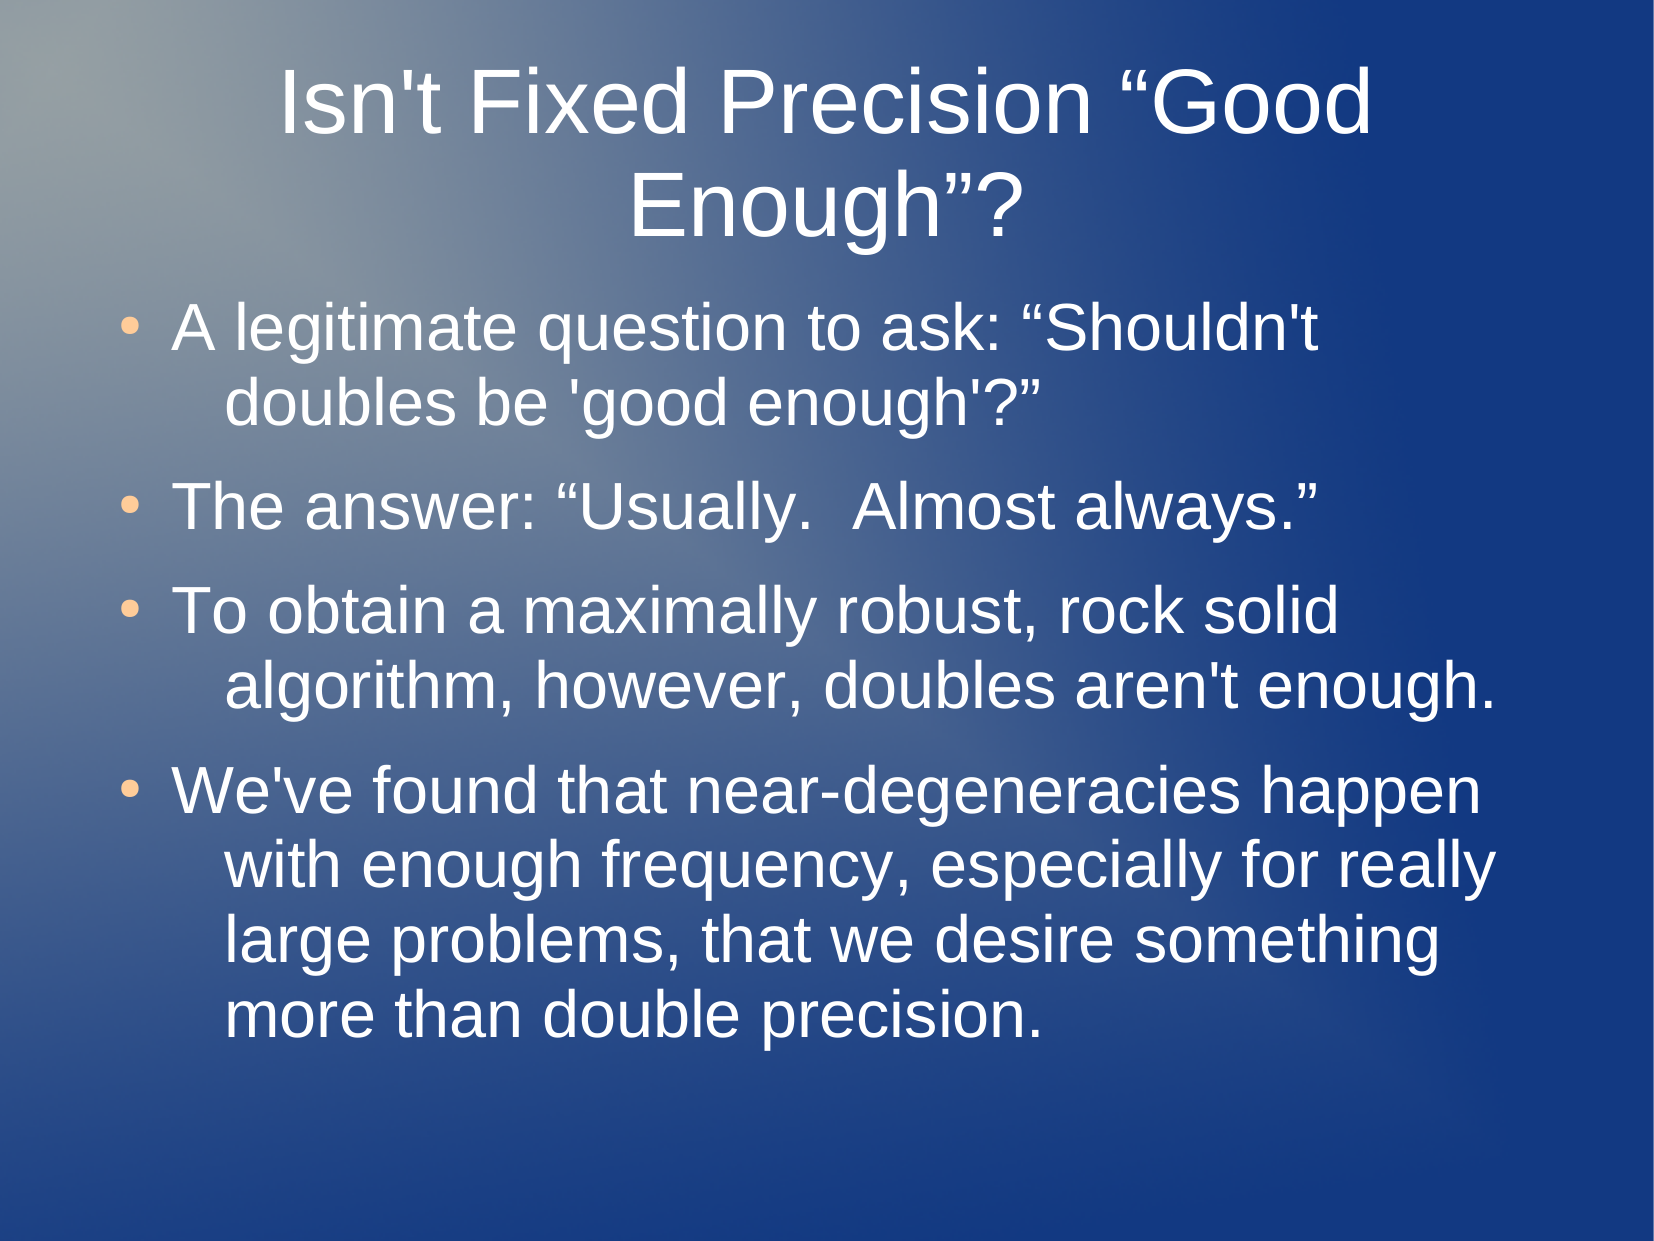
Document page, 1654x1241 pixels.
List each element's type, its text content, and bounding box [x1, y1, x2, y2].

title Isn't Fixed Precision “Good Enough”? [82, 50, 1571, 256]
list A legitimate question to ask: “Shouldn't doubles be 'good enough'?” The answer: “Usually. Almost always.” To obtain a maximally robust, rock solid algorithm, however, doubles aren't enough. We've found that near-degeneracies happen with enough frequency, especially for really large problems, that we desire something more than double precision. [82, 290, 1571, 1094]
picture [0, 0, 1654, 1241]
